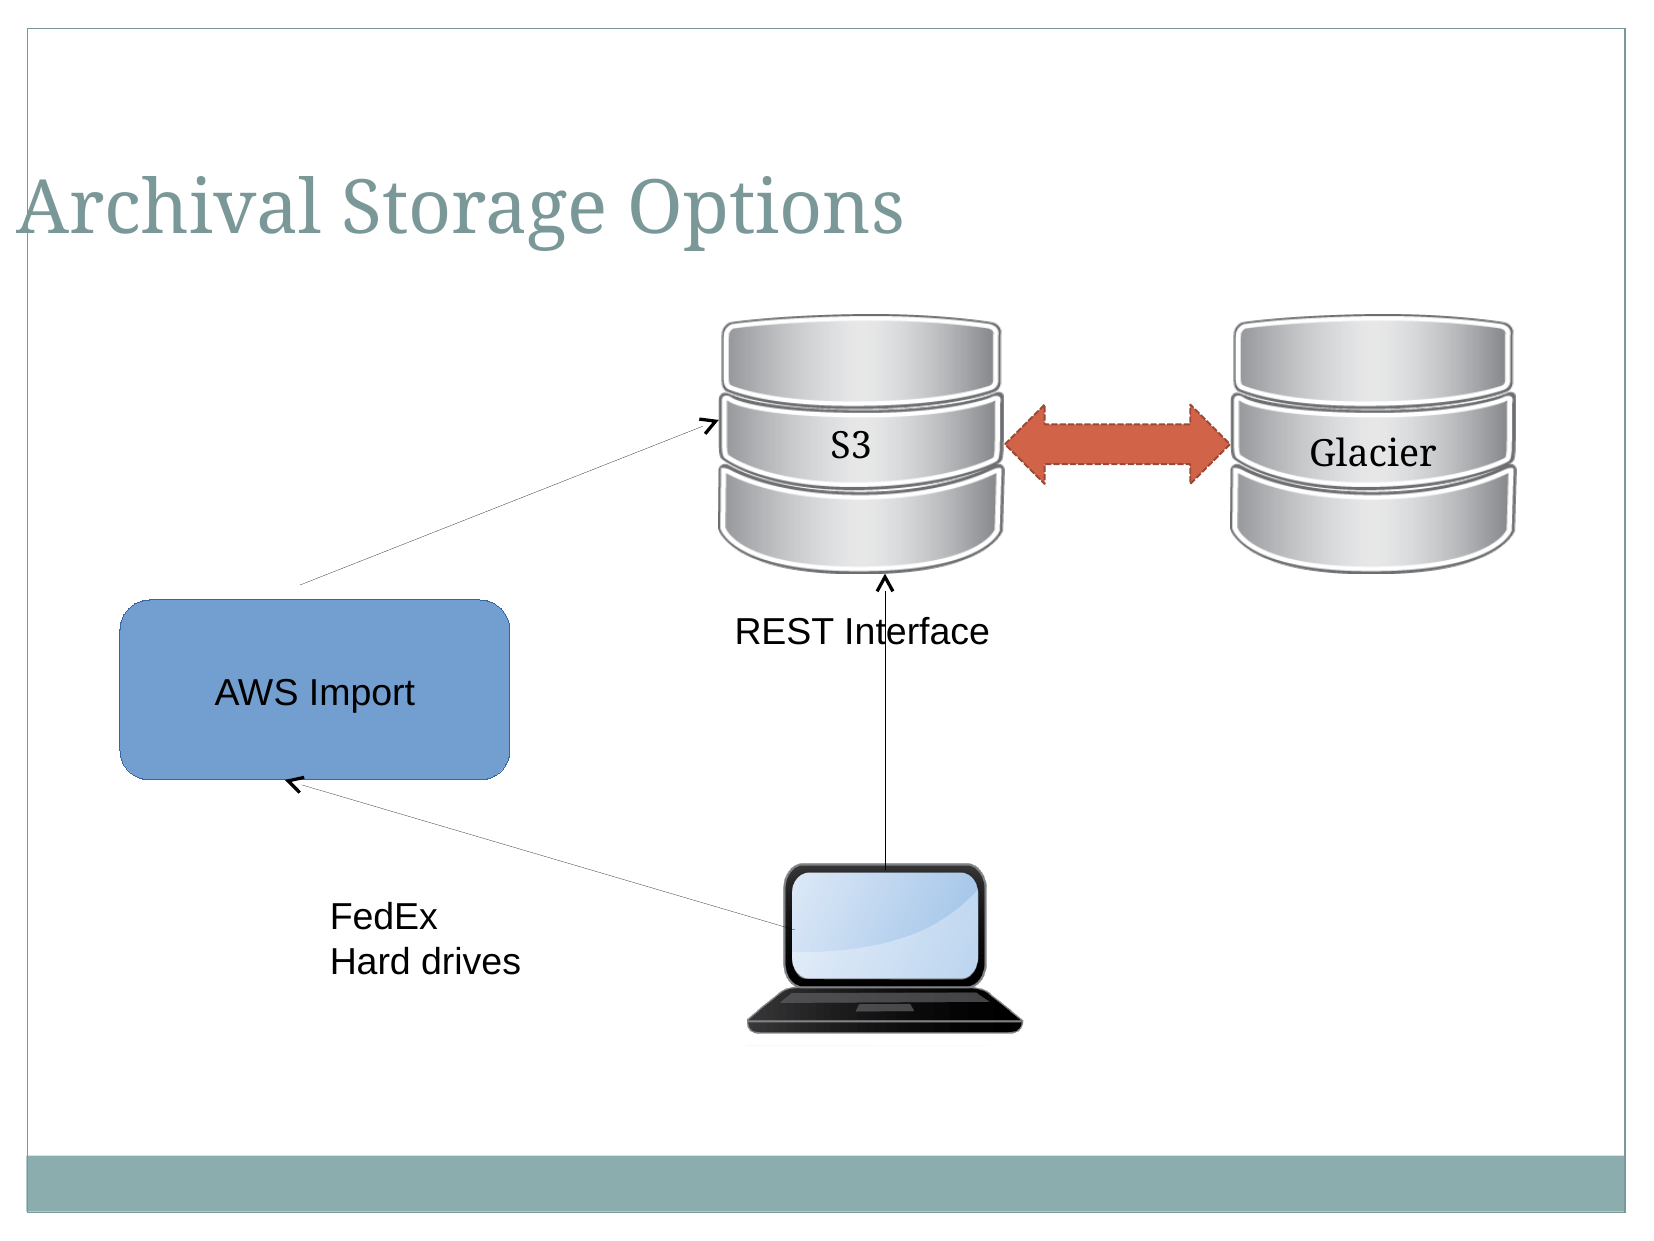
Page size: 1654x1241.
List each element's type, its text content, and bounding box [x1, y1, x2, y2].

text_box REST Interface [886, 599, 1005, 660]
text_box S3 [815, 413, 887, 474]
text_box FedEx Hard drives [315, 884, 536, 990]
text_box Glacier [1294, 421, 1452, 482]
text_box [1004, 404, 1230, 485]
picture [734, 851, 1035, 1065]
text_box AWS Import [119, 599, 510, 780]
picture [1230, 314, 1517, 574]
title Archival Storage Options [0, 32, 1489, 257]
text_box REST Interface [719, 599, 885, 660]
picture [718, 314, 1005, 574]
